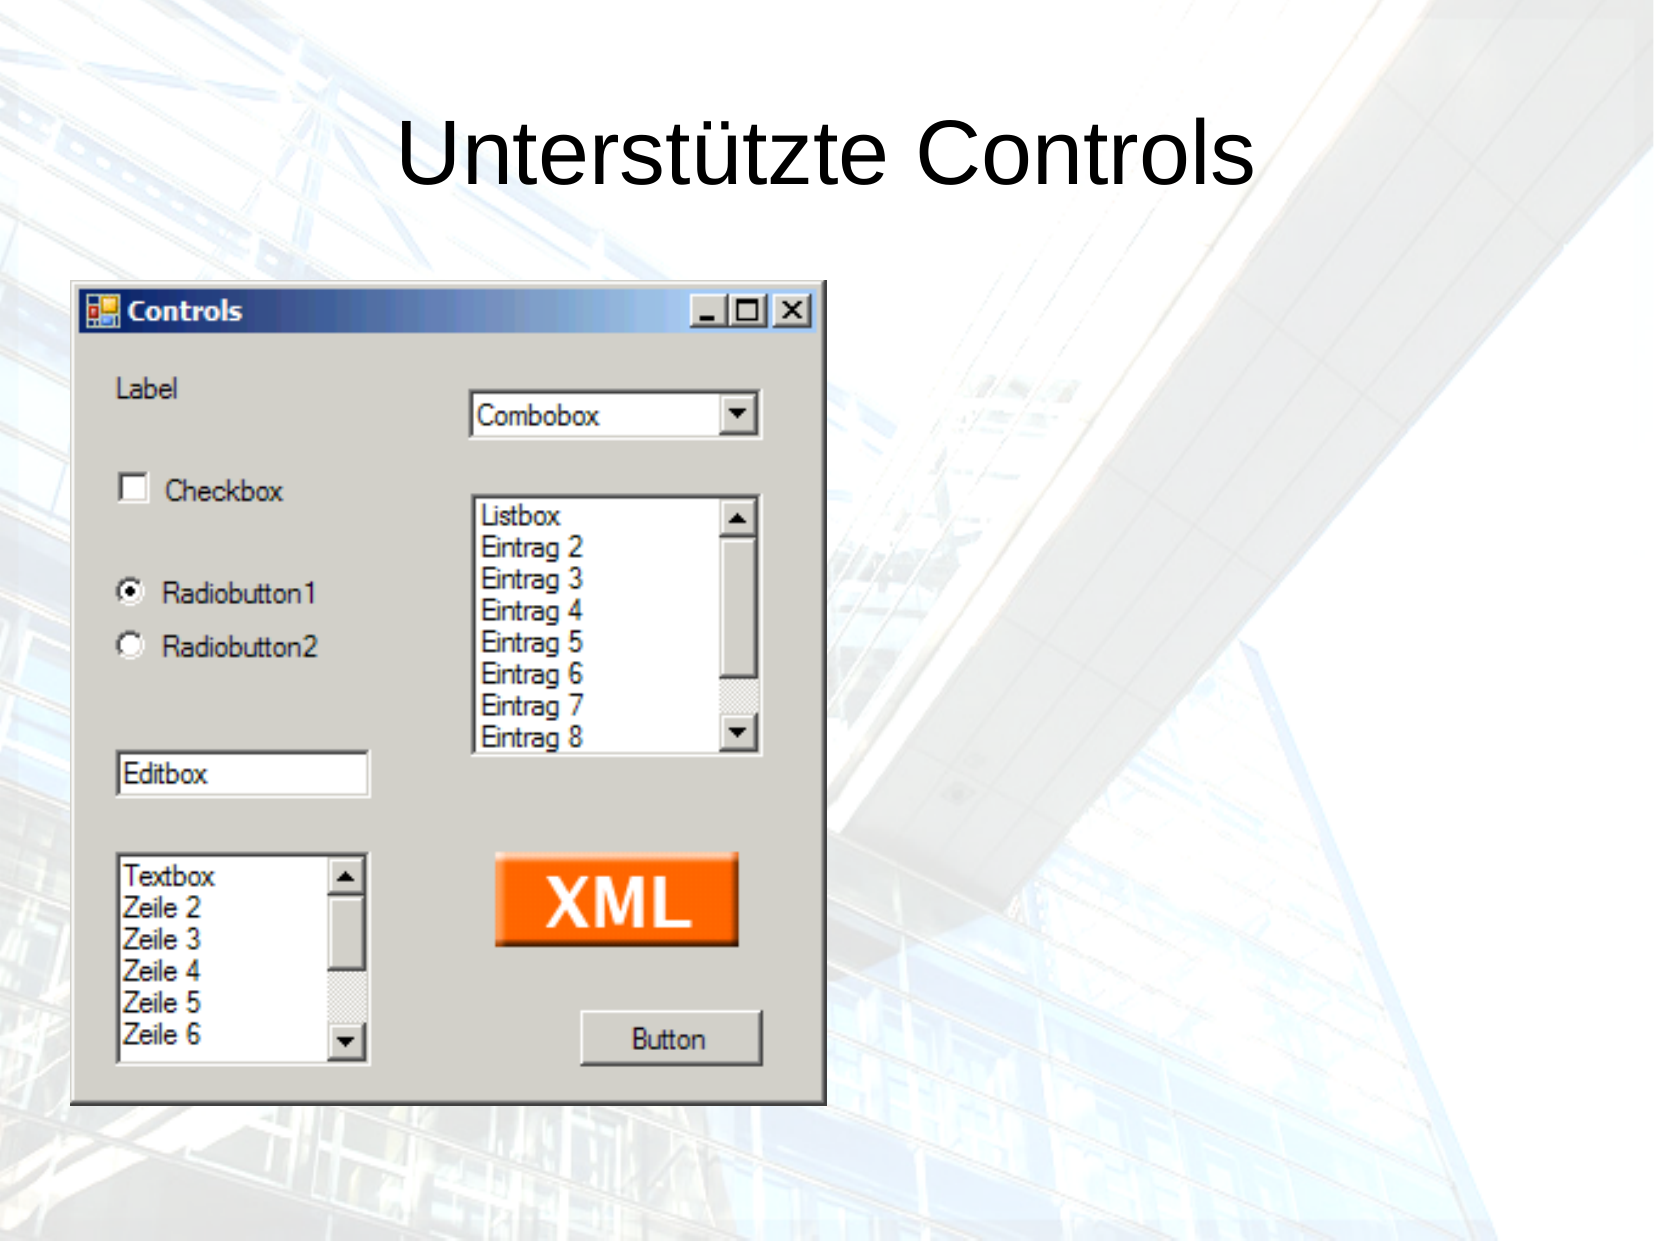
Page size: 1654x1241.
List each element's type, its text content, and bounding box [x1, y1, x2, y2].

picture [0, 0, 1654, 1241]
title Unterstützte Controls [82, 56, 1571, 250]
